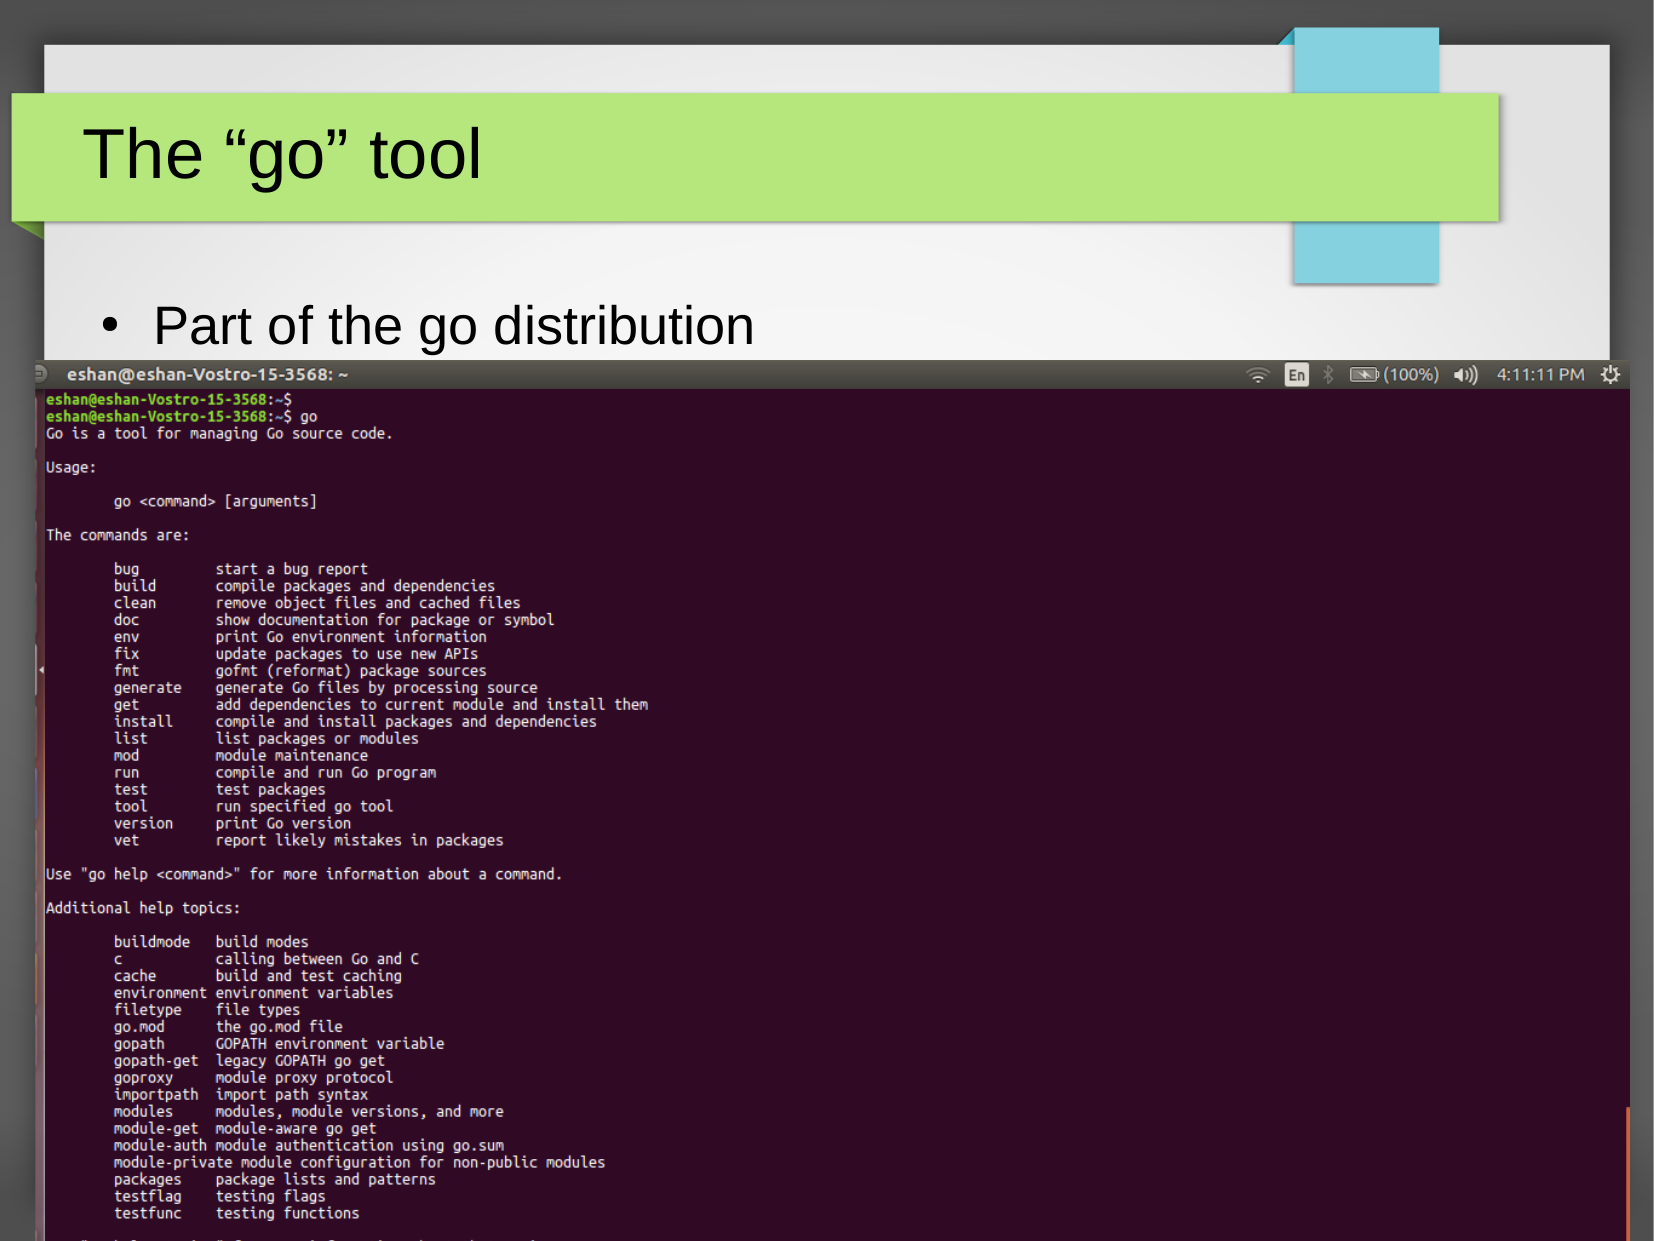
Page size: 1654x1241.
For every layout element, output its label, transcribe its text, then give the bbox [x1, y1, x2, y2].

list Part of the go distribution [82, 295, 1571, 360]
title The “go” tool [82, 94, 1264, 213]
picture [0, 0, 1654, 1241]
